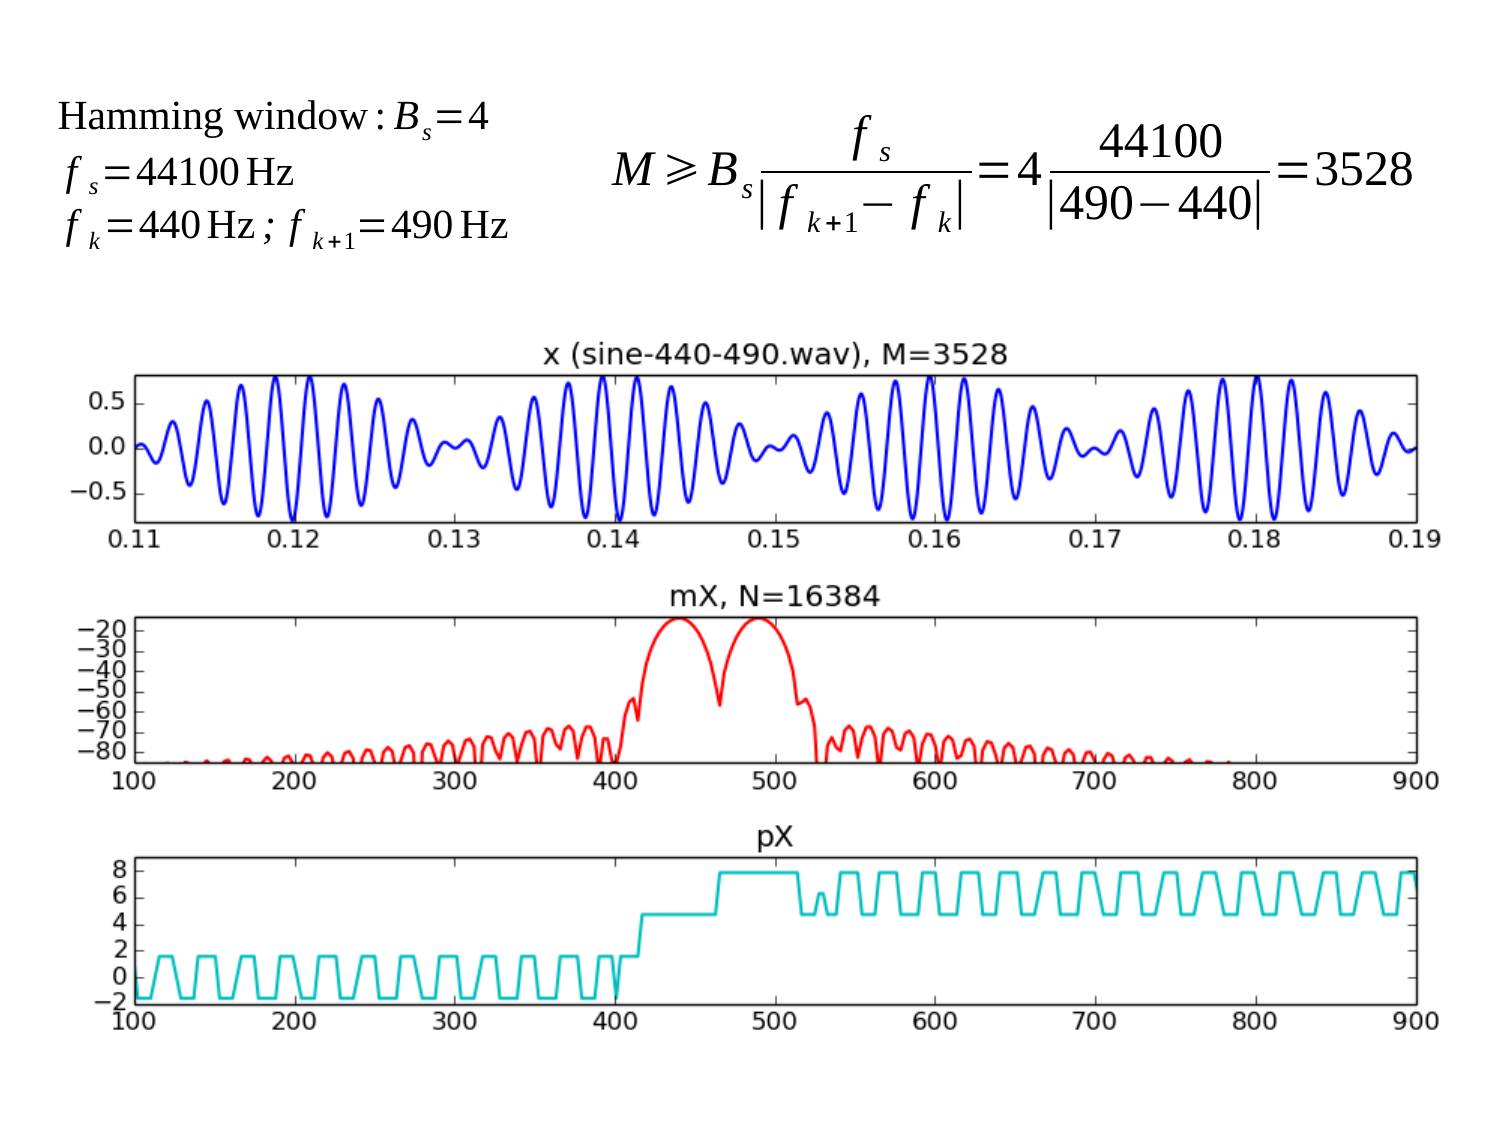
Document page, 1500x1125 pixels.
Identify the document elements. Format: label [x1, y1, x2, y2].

chart [602, 105, 1421, 239]
picture [43, 315, 1469, 1066]
chart [50, 93, 517, 308]
